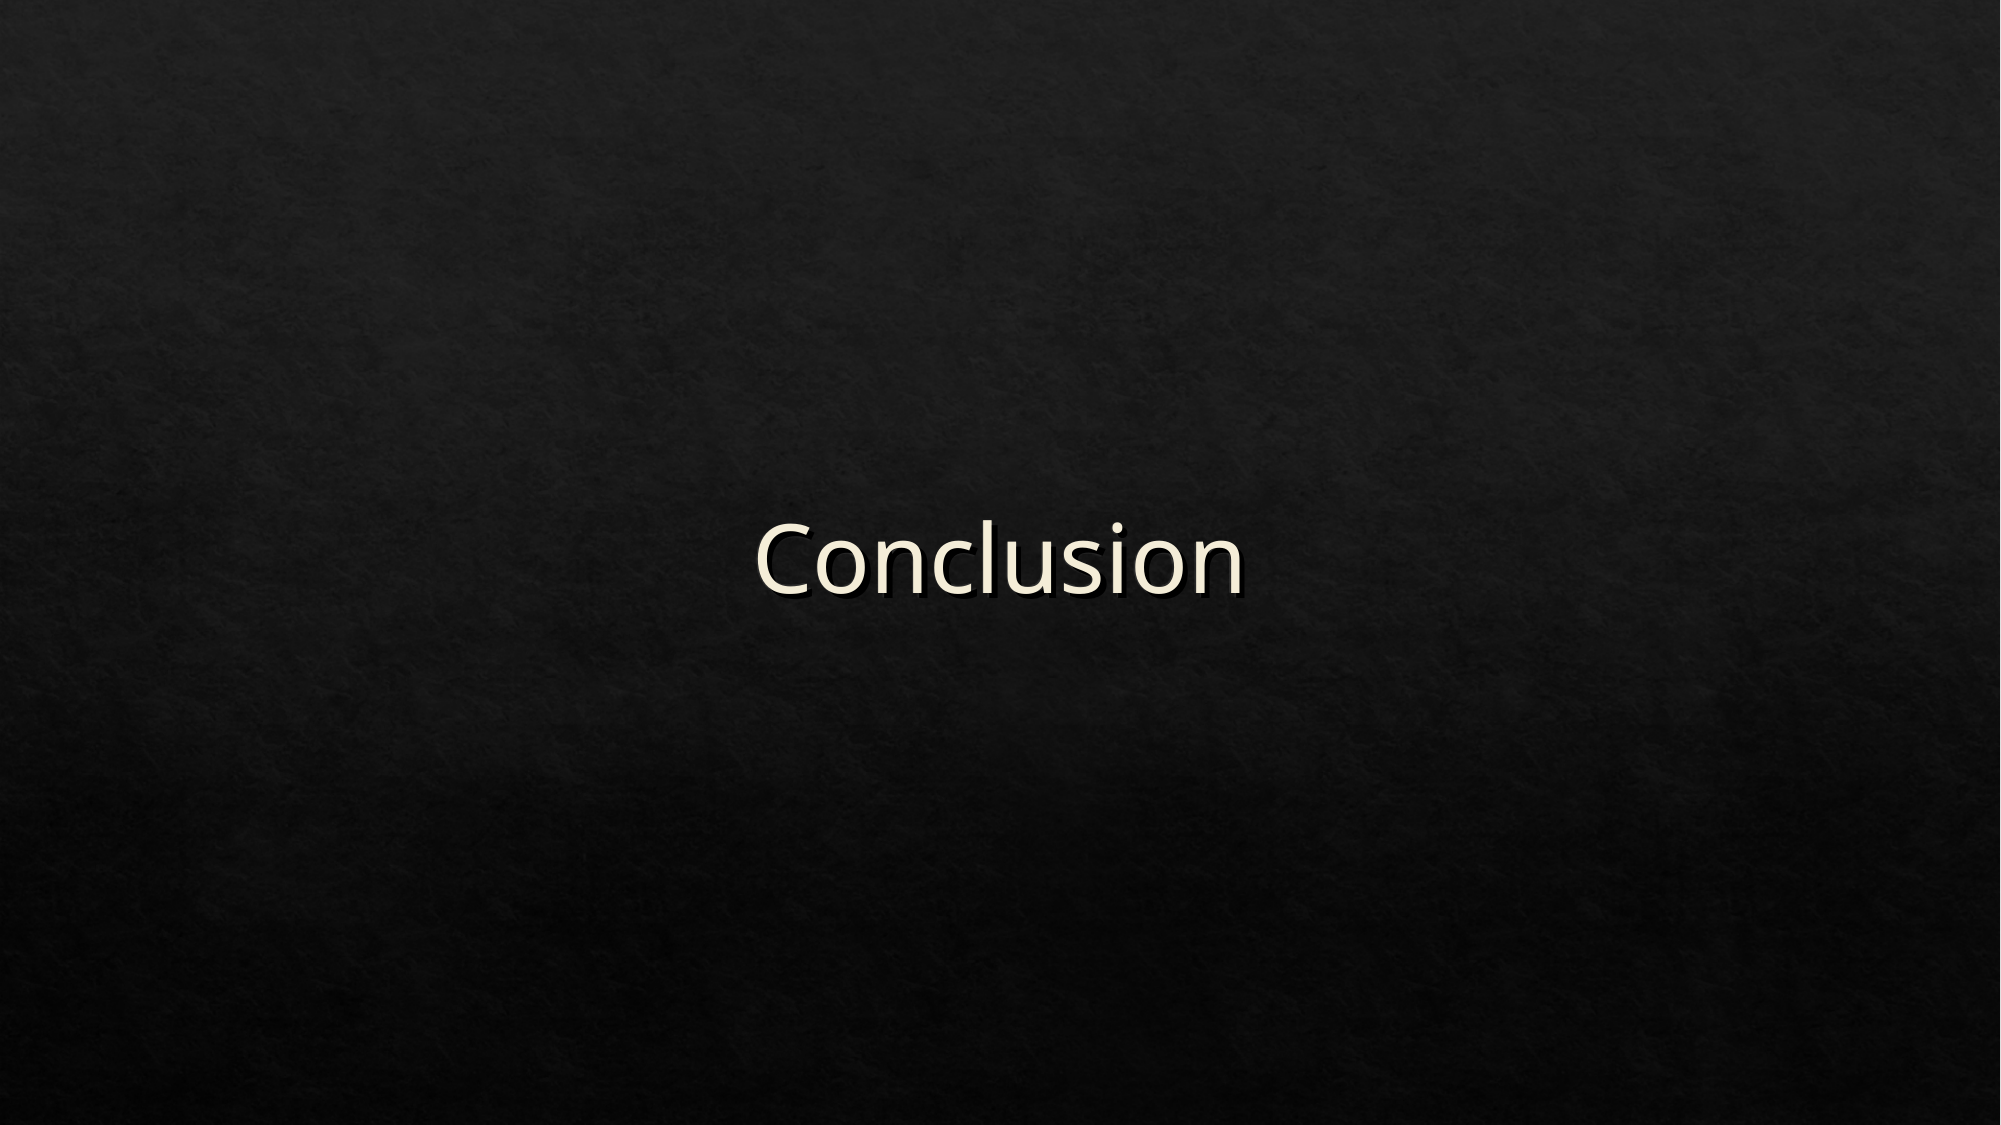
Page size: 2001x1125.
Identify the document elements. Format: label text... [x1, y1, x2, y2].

title Conclusion [150, 459, 1850, 666]
